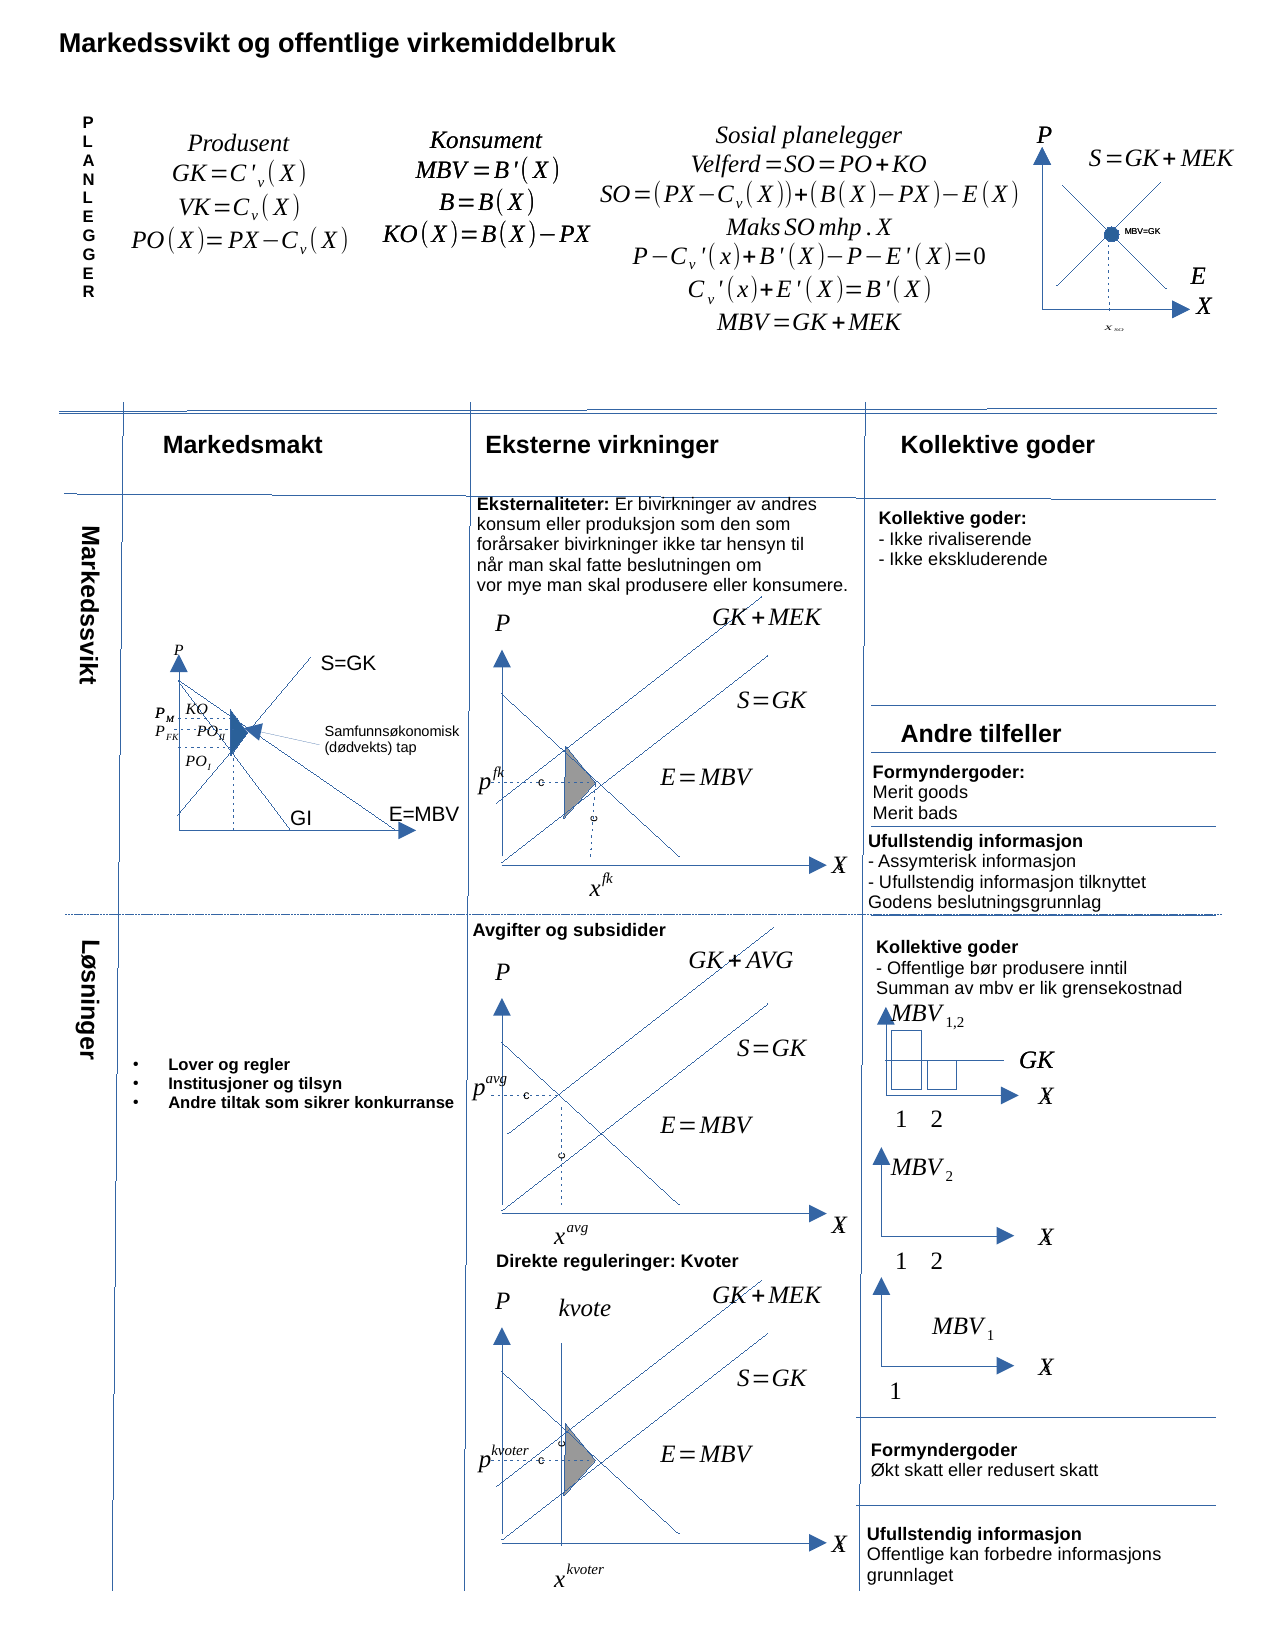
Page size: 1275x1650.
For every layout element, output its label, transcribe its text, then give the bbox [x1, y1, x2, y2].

chart [123, 129, 355, 258]
chart [1103, 323, 1124, 333]
chart [889, 1377, 902, 1406]
chart [658, 1441, 755, 1469]
text_box Formyndergoder Økt skatt eller redusert skatt [856, 1432, 1270, 1557]
text_box Ufullstendig informasjon Offentlige kan forbedre informasjons grunnlaget [852, 1516, 1266, 1641]
chart [150, 704, 183, 743]
chart [830, 851, 850, 880]
chart [588, 869, 615, 901]
text_box GI [275, 799, 337, 838]
chart [1036, 1223, 1057, 1252]
chart [558, 1319, 613, 1323]
chart [735, 1035, 809, 1063]
text_box Kollektive goder [885, 423, 1118, 495]
chart [1188, 292, 1221, 321]
chart [552, 1560, 606, 1592]
text_box [563, 746, 596, 819]
chart [895, 1105, 908, 1134]
text_box [927, 1061, 957, 1090]
text_box Kollektive goder - Offentlige bør produsere inntil Summan av mbv er lik grensekostnad [861, 930, 1275, 1054]
text_box Løsninger [43, 923, 113, 1309]
chart [830, 1531, 850, 1559]
text_box Markedsmakt [148, 423, 425, 486]
chart [375, 121, 1026, 336]
chart [930, 1247, 944, 1276]
chart [180, 700, 213, 719]
chart [1036, 1353, 1057, 1382]
text_box Lover og regler Institusjoner og tilsyn Andre tiltak som sikrer konkurranse [118, 1048, 473, 1316]
chart [1036, 1082, 1057, 1111]
chart [735, 1364, 809, 1392]
chart [191, 723, 231, 743]
chart [735, 686, 809, 715]
chart [169, 641, 188, 659]
chart [889, 1153, 954, 1185]
text_box [891, 1031, 922, 1060]
chart [895, 1247, 908, 1276]
text_box MBV=GK [1110, 219, 1205, 255]
text_box [145, 675, 176, 746]
text_box Ufullstendig informasjon - Assymterisk informasjon - Ufullstendig informasjon tilknyttet Godens beslutningsgrunnlag [853, 823, 1268, 948]
chart [688, 946, 794, 975]
text_box Kollektive goder: - Ikke rivaliserende - Ikke ekskluderende [863, 500, 1275, 665]
chart [493, 968, 512, 986]
text_box Eksterne virkninger [470, 423, 854, 486]
chart [1029, 121, 1059, 149]
chart [493, 609, 512, 638]
chart [930, 1105, 944, 1134]
text_box Markedssvikt [43, 510, 113, 895]
chart [552, 1218, 590, 1243]
chart [658, 1111, 755, 1140]
chart [1019, 1046, 1057, 1075]
chart [830, 1212, 850, 1240]
text_box P L A N L E G G E R [68, 106, 130, 401]
text_box E=MBV [374, 795, 475, 835]
text_box Avgifter og subsidider [457, 912, 730, 968]
chart [469, 1069, 509, 1101]
text_box Formyndergoder: Merit goods Merit bads [857, 754, 1272, 879]
text_box [891, 1061, 922, 1090]
chart [712, 603, 824, 632]
text_box [1104, 227, 1110, 242]
chart [180, 752, 216, 773]
chart [475, 763, 505, 795]
text_box [563, 1423, 596, 1496]
chart [889, 999, 965, 1031]
chart [475, 1441, 531, 1473]
text_box Andre tilfeller [885, 712, 1085, 784]
chart [658, 763, 755, 792]
chart [1182, 262, 1213, 291]
chart [1082, 144, 1241, 173]
text_box Samfunnsøkonomisk (dødvekts) tap [309, 716, 479, 780]
text_box S=GK [305, 644, 392, 684]
chart [930, 1312, 995, 1344]
text_box Eksternaliteter: Er bivirkninger av andres konsum eller produksjon som den som forårsaker bivirkninger ikke tar hensyn til når man skal fatte beslutningen om vor mye man skal produsere eller konsumere. [462, 486, 876, 611]
text_box Direkte reguleringer: Kvoter [481, 1243, 768, 1319]
text_box [230, 709, 248, 756]
text_box Markedssvikt og offentlige virkemiddelbruk [44, 20, 827, 97]
chart [768, 1281, 824, 1310]
